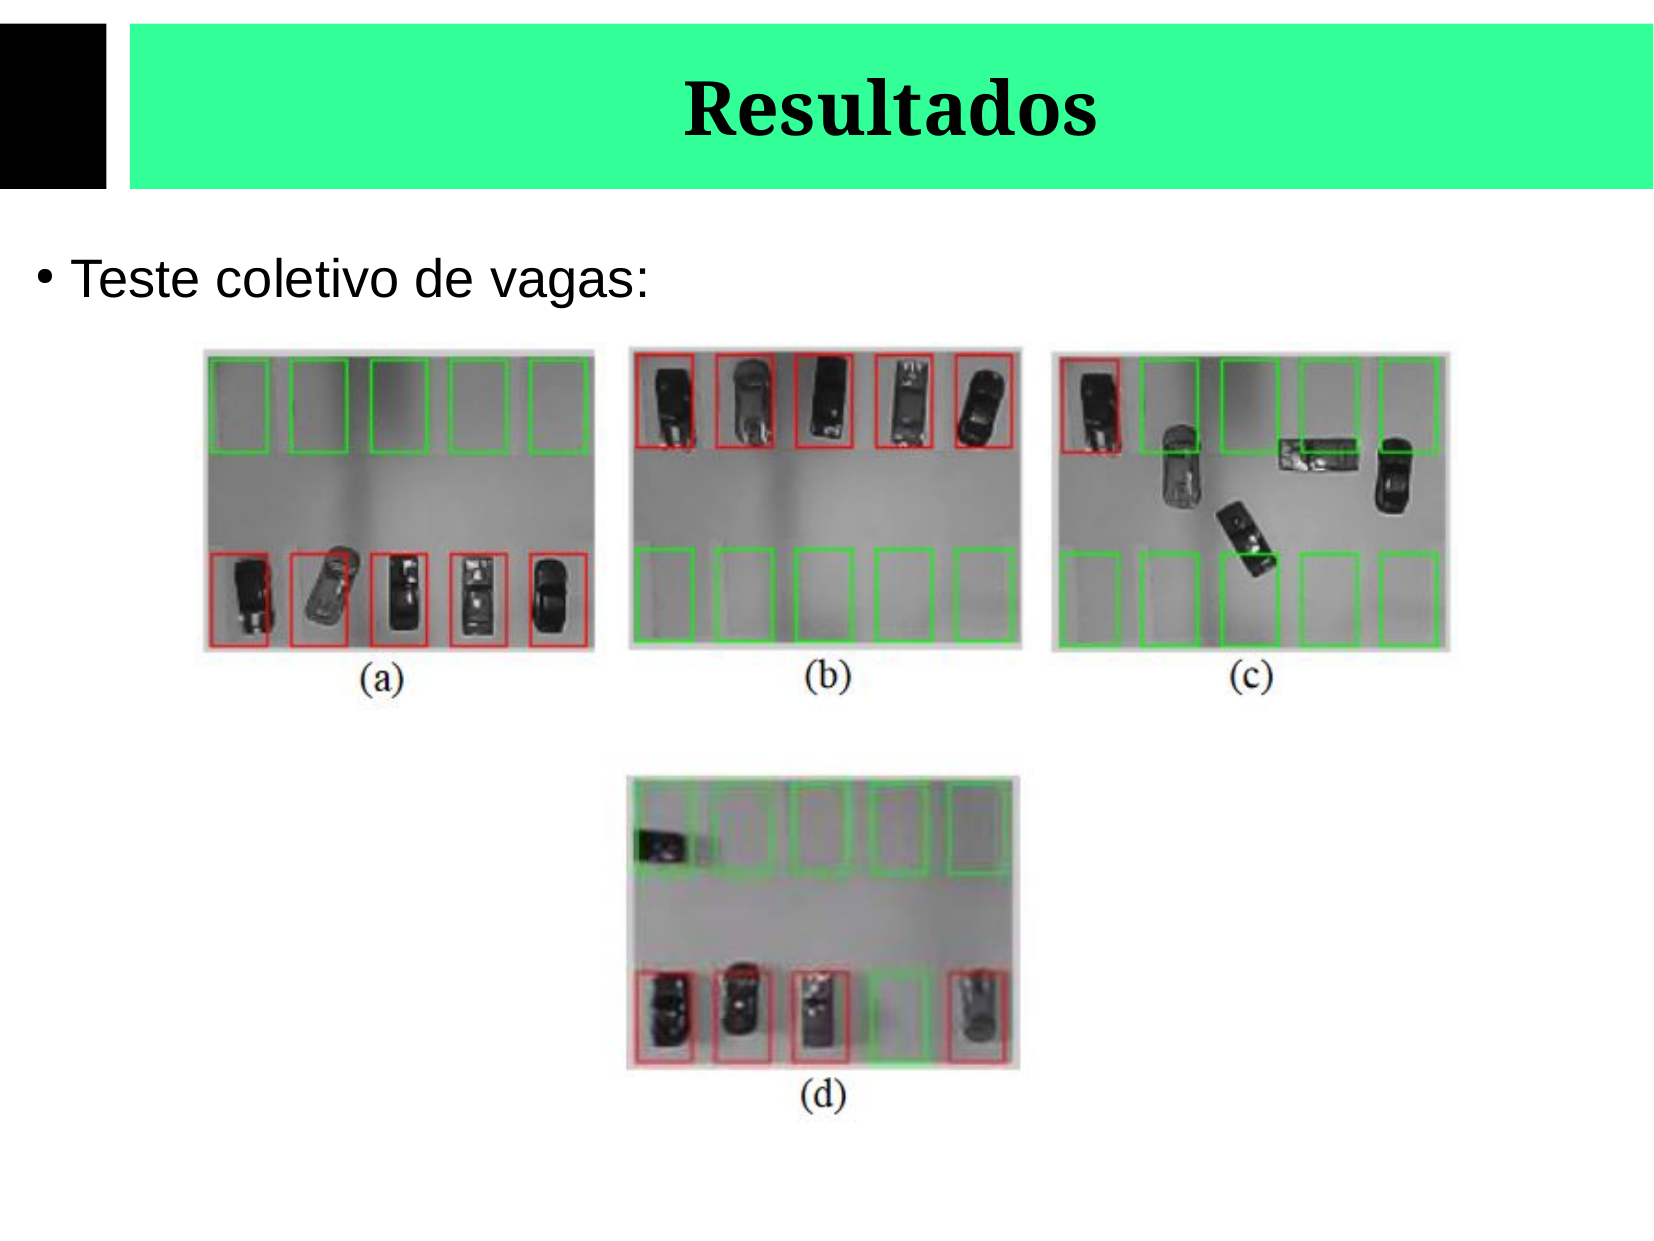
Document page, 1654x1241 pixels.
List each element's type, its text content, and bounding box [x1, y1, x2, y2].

subtitle Teste coletivo de vagas: [35, 248, 1583, 1158]
picture [194, 342, 1459, 1123]
text_box [0, 23, 107, 189]
text_box Resultados [129, 23, 1654, 189]
